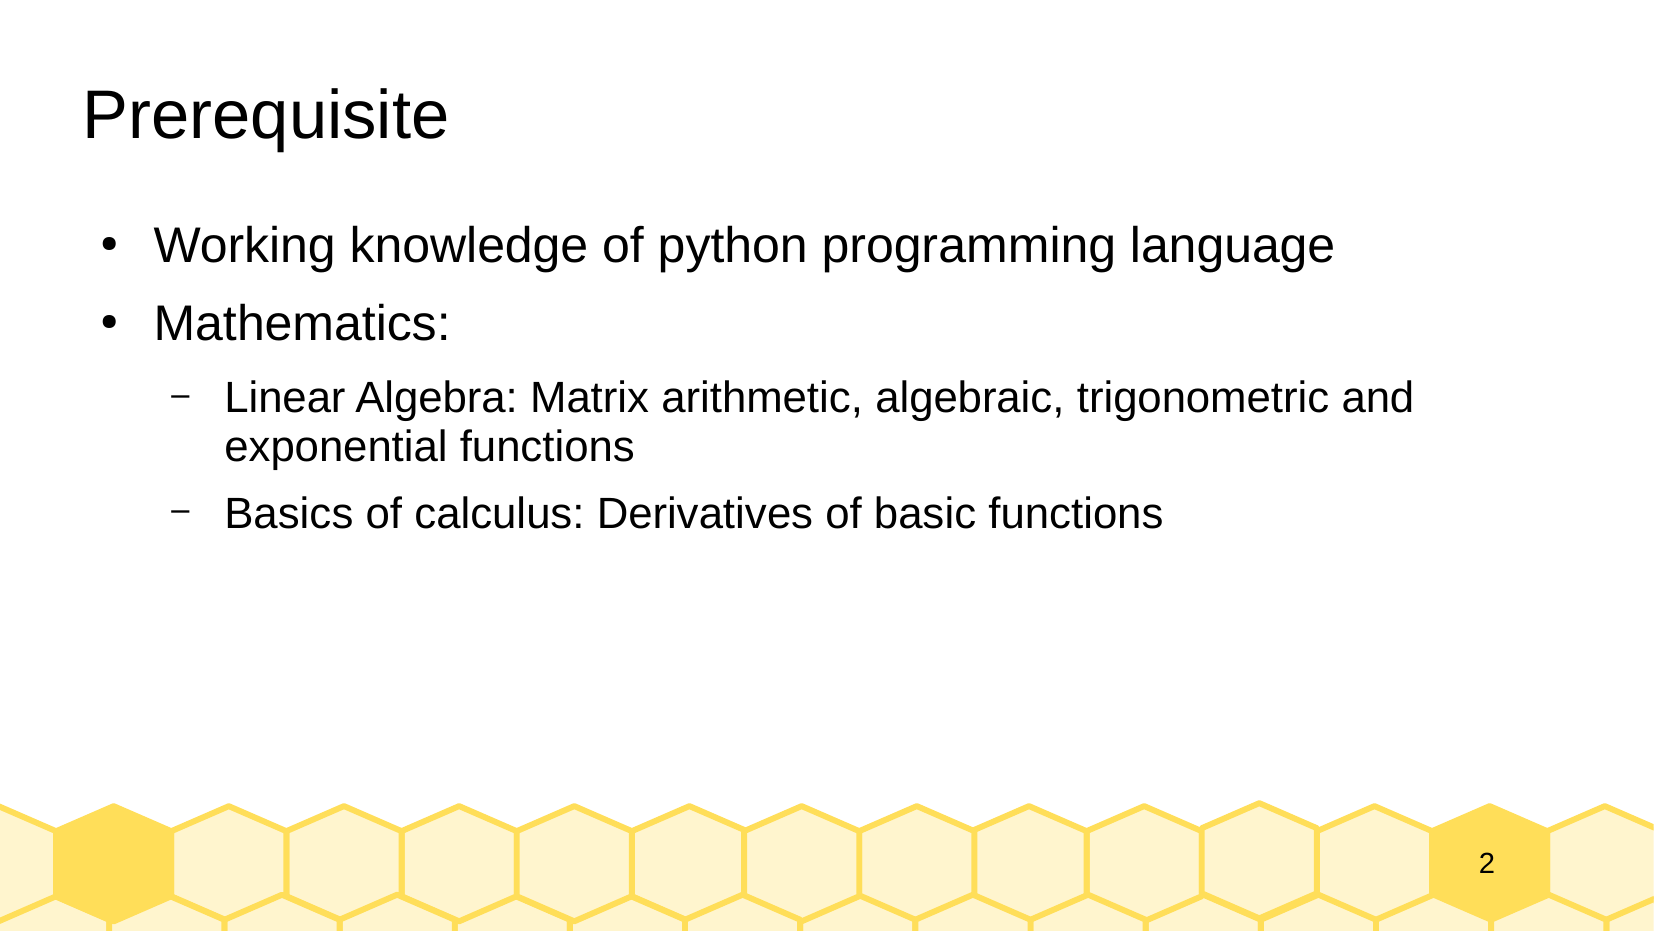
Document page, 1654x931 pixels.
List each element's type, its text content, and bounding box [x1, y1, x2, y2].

list Working knowledge of python programming language Mathematics: Linear Algebra: Matrix arithmetic, algebraic, trigonometric and exponential functions Basics of calculus: Derivatives of basic functions [82, 217, 1571, 758]
title Prerequisite [82, 37, 1571, 193]
